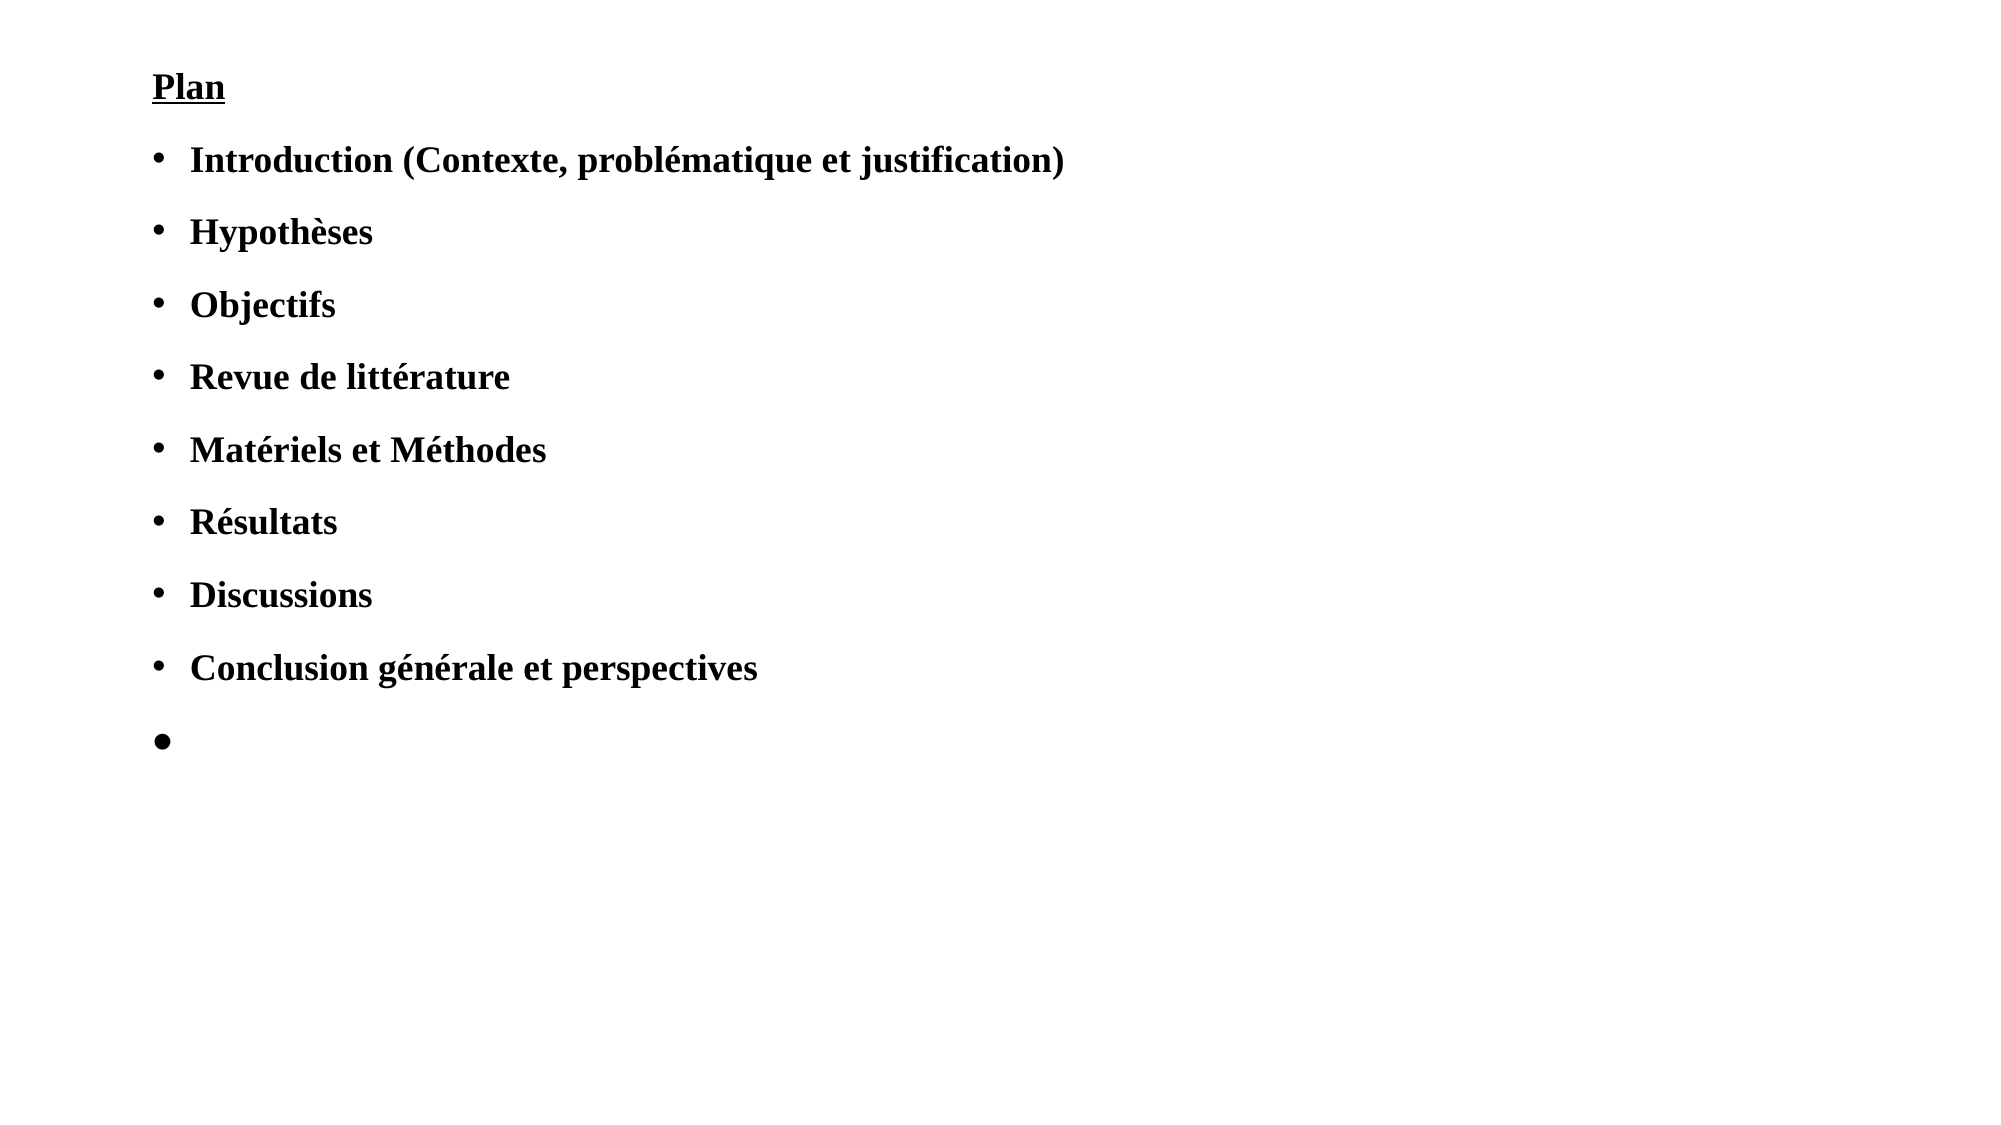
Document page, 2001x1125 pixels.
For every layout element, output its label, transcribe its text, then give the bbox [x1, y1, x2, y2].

list Plan Introduction (Contexte, problématique et justification) Hypothèses Objectifs Revue de littérature Matériels et Méthodes Résultats Discussions Conclusion générale et perspectives [137, 47, 1863, 1014]
